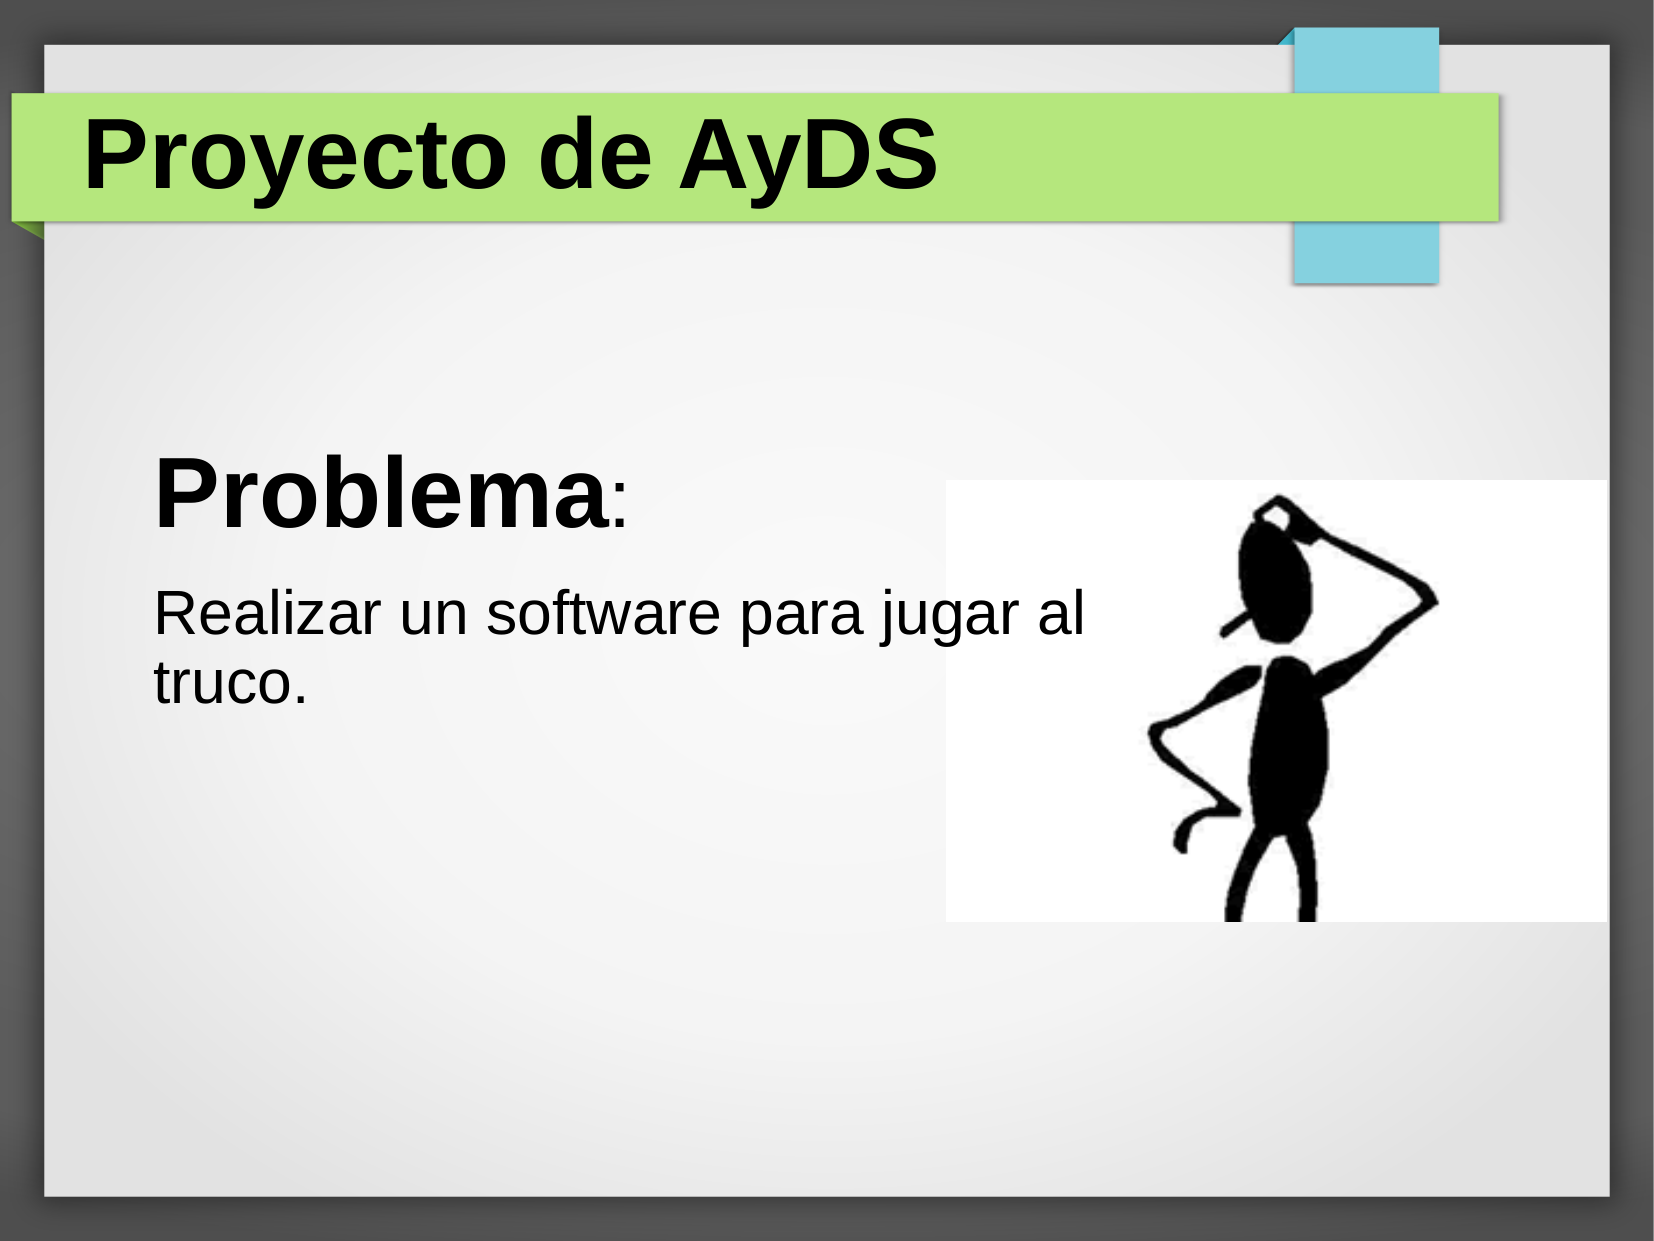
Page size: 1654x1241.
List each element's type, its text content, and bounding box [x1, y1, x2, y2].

title Proyecto de AyDS [82, 94, 1264, 213]
picture [0, 0, 1654, 1241]
list Problema: Realizar un software para jugar al truco. [82, 295, 1134, 1015]
